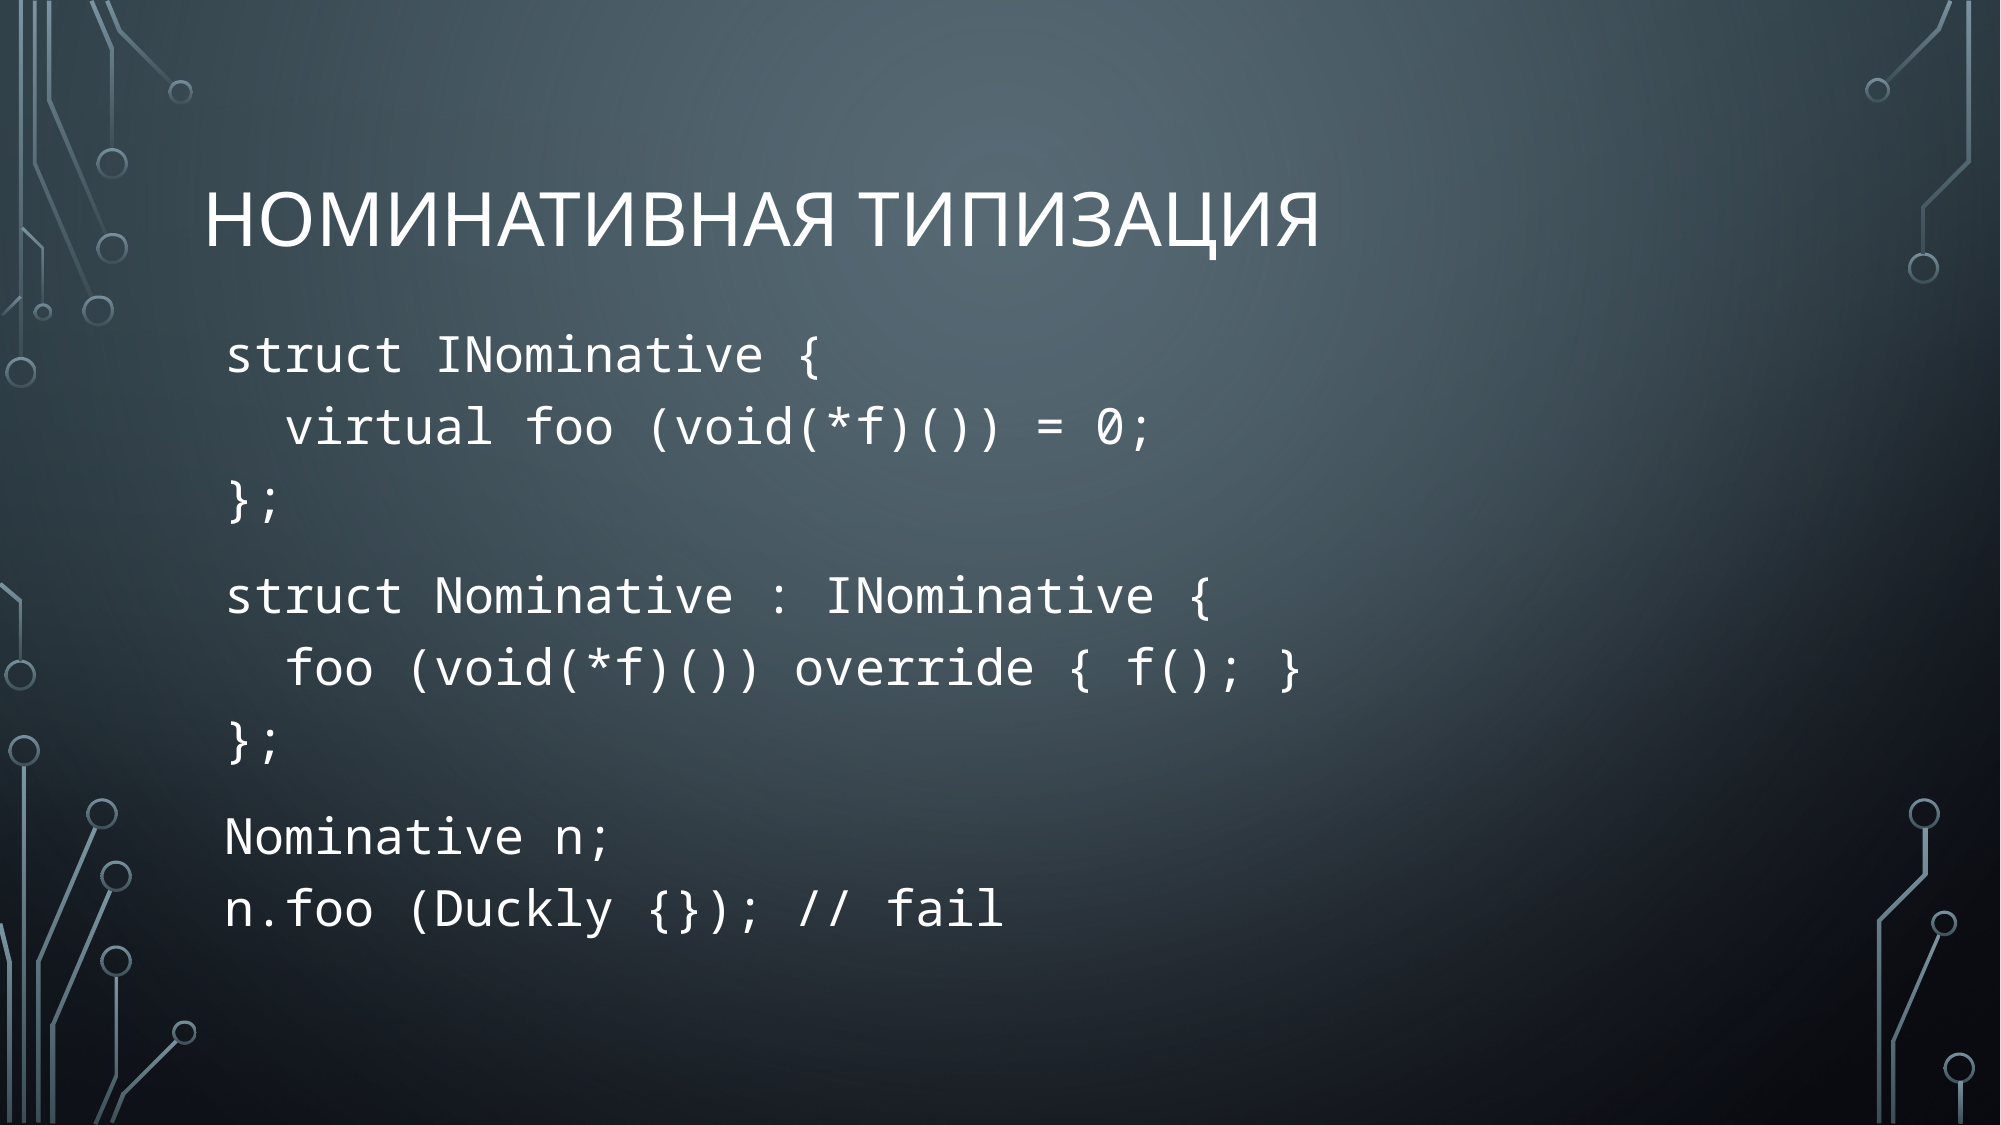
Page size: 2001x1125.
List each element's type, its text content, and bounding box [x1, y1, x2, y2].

text_box struct INominative { virtual foo (void(*f)()) = 0; }; struct Nominative : INominative { foo (void(*f)()) override { f(); } }; Nominative n; n.foo (Duckly {}); // fail [209, 303, 1835, 991]
title Номинативная типизация [187, 101, 1813, 344]
